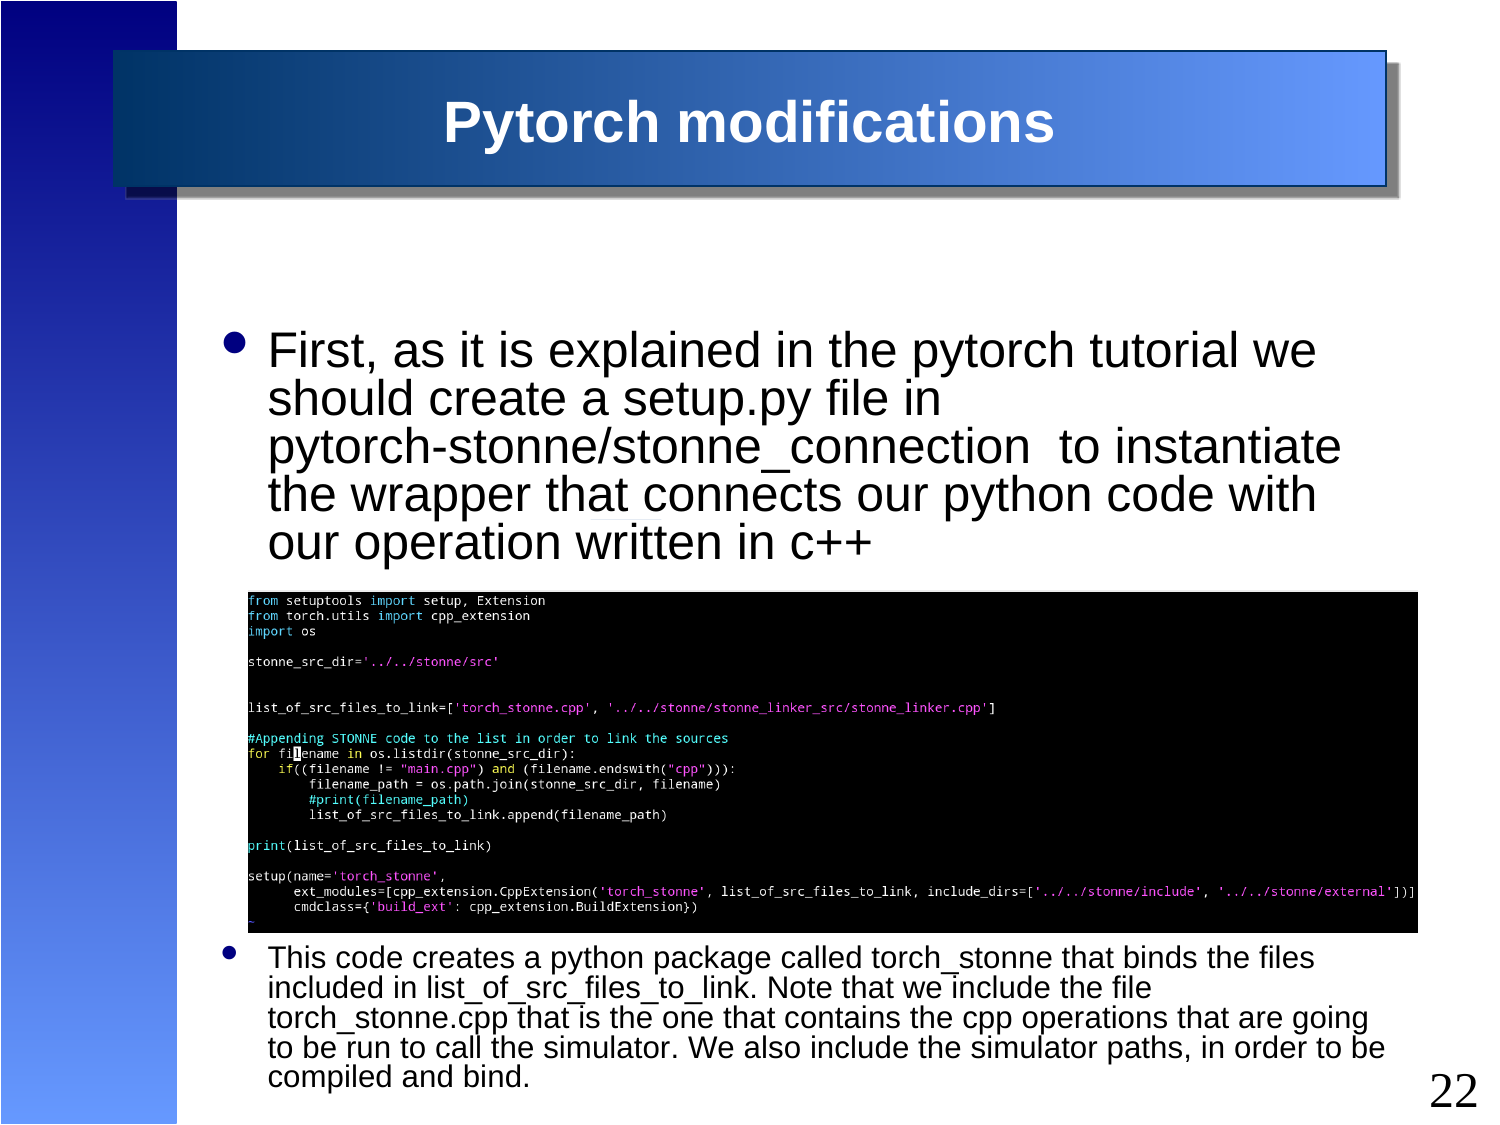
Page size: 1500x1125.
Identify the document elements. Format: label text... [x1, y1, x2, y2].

picture [248, 590, 1418, 933]
title Pytorch modifications [113, 50, 1387, 187]
list First, as it is explained in the pytorch tutorial we should create a setup.py file in pytorch-stonne/stonne_connection to instantiate the wrapper that connects our python code with our operation written in c++ This code creates a python package called torch_stonne that binds the files included in list_of_src_files_to_link. Note that we include the file torch_stonne.cpp that is the one that contains the cpp operations that are going to be run to call the simulator. We also include the simulator paths, in order to be compiled and bind. [130, 165, 1406, 1125]
